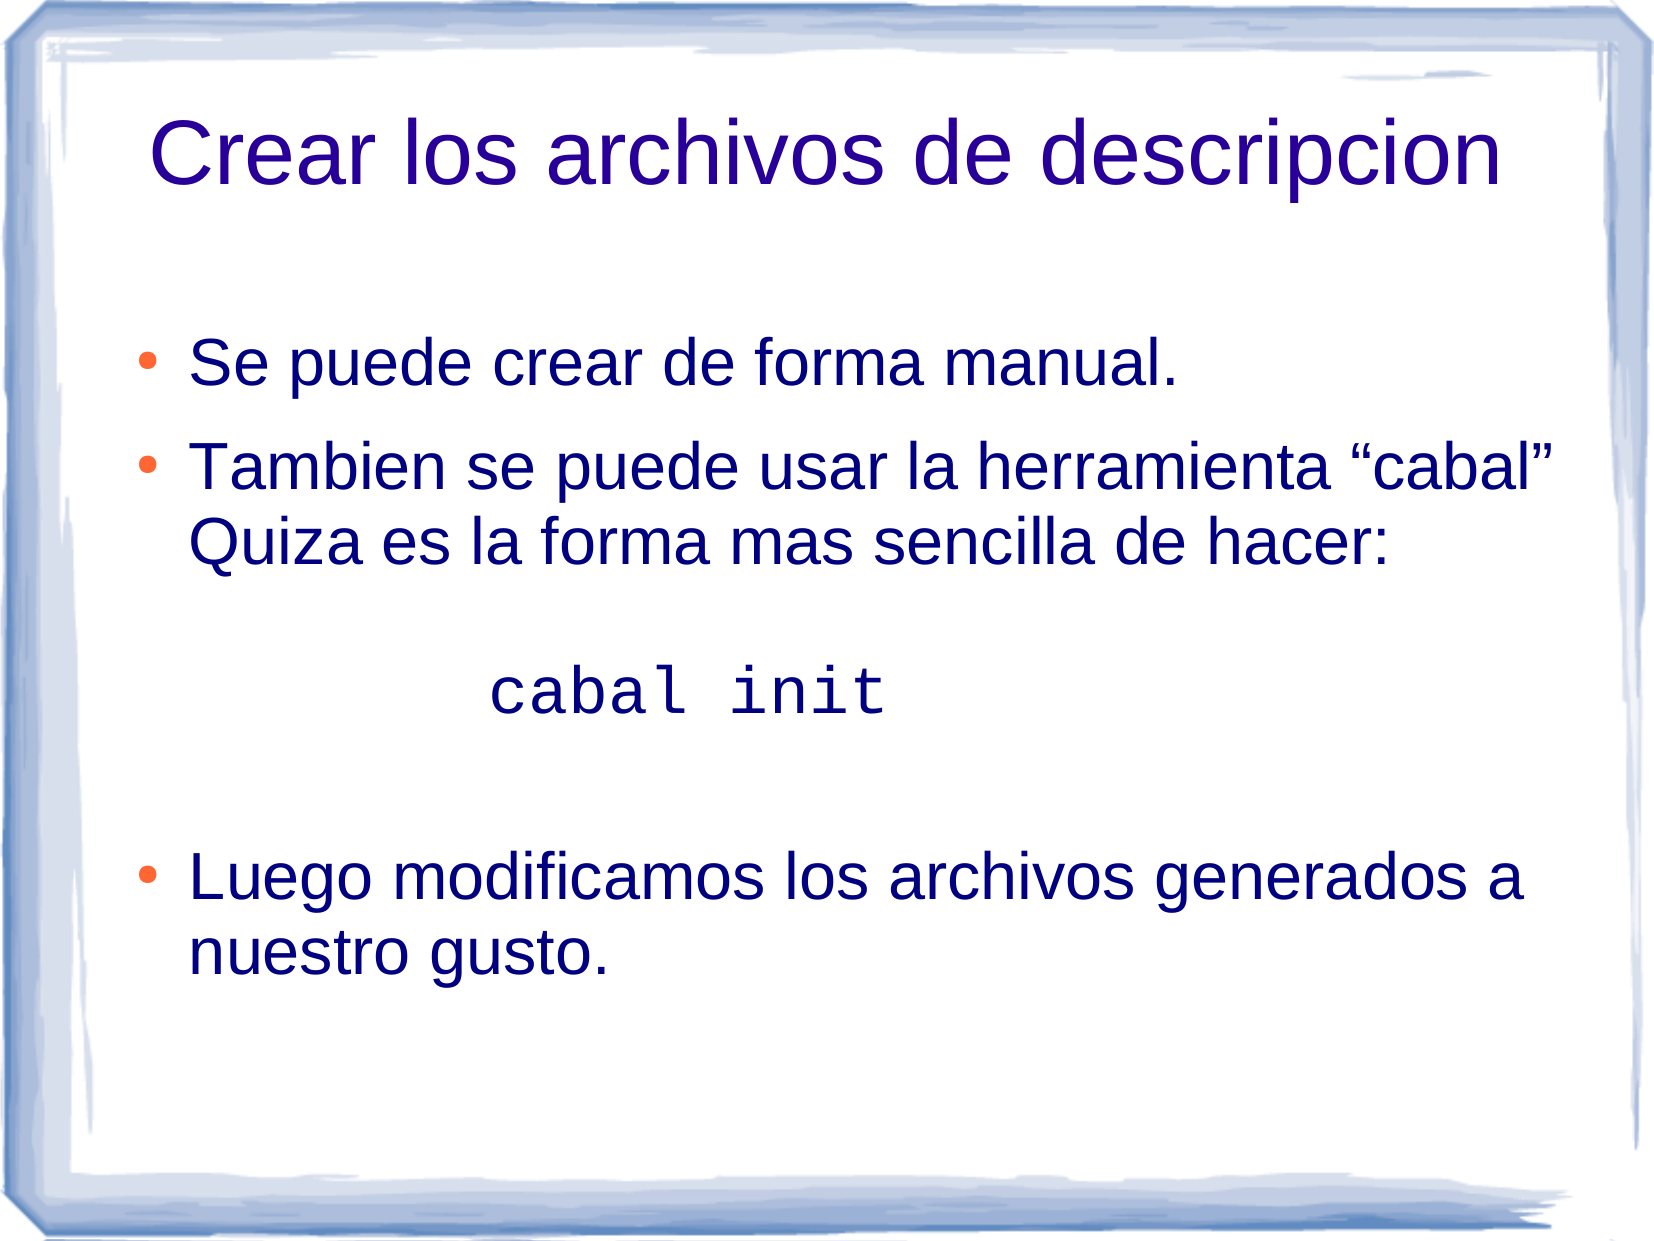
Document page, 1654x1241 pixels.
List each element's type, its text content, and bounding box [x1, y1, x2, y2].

list Se puede crear de forma manual. Tambien se puede usar la herramienta “cabal” Quiza es la forma mas sencilla de hacer: cabal init Luego modificamos los archivos generados a nuestro gusto. [118, 324, 1571, 1004]
title Crear los archivos de descripcion [82, 49, 1571, 257]
picture [0, 0, 1654, 1241]
